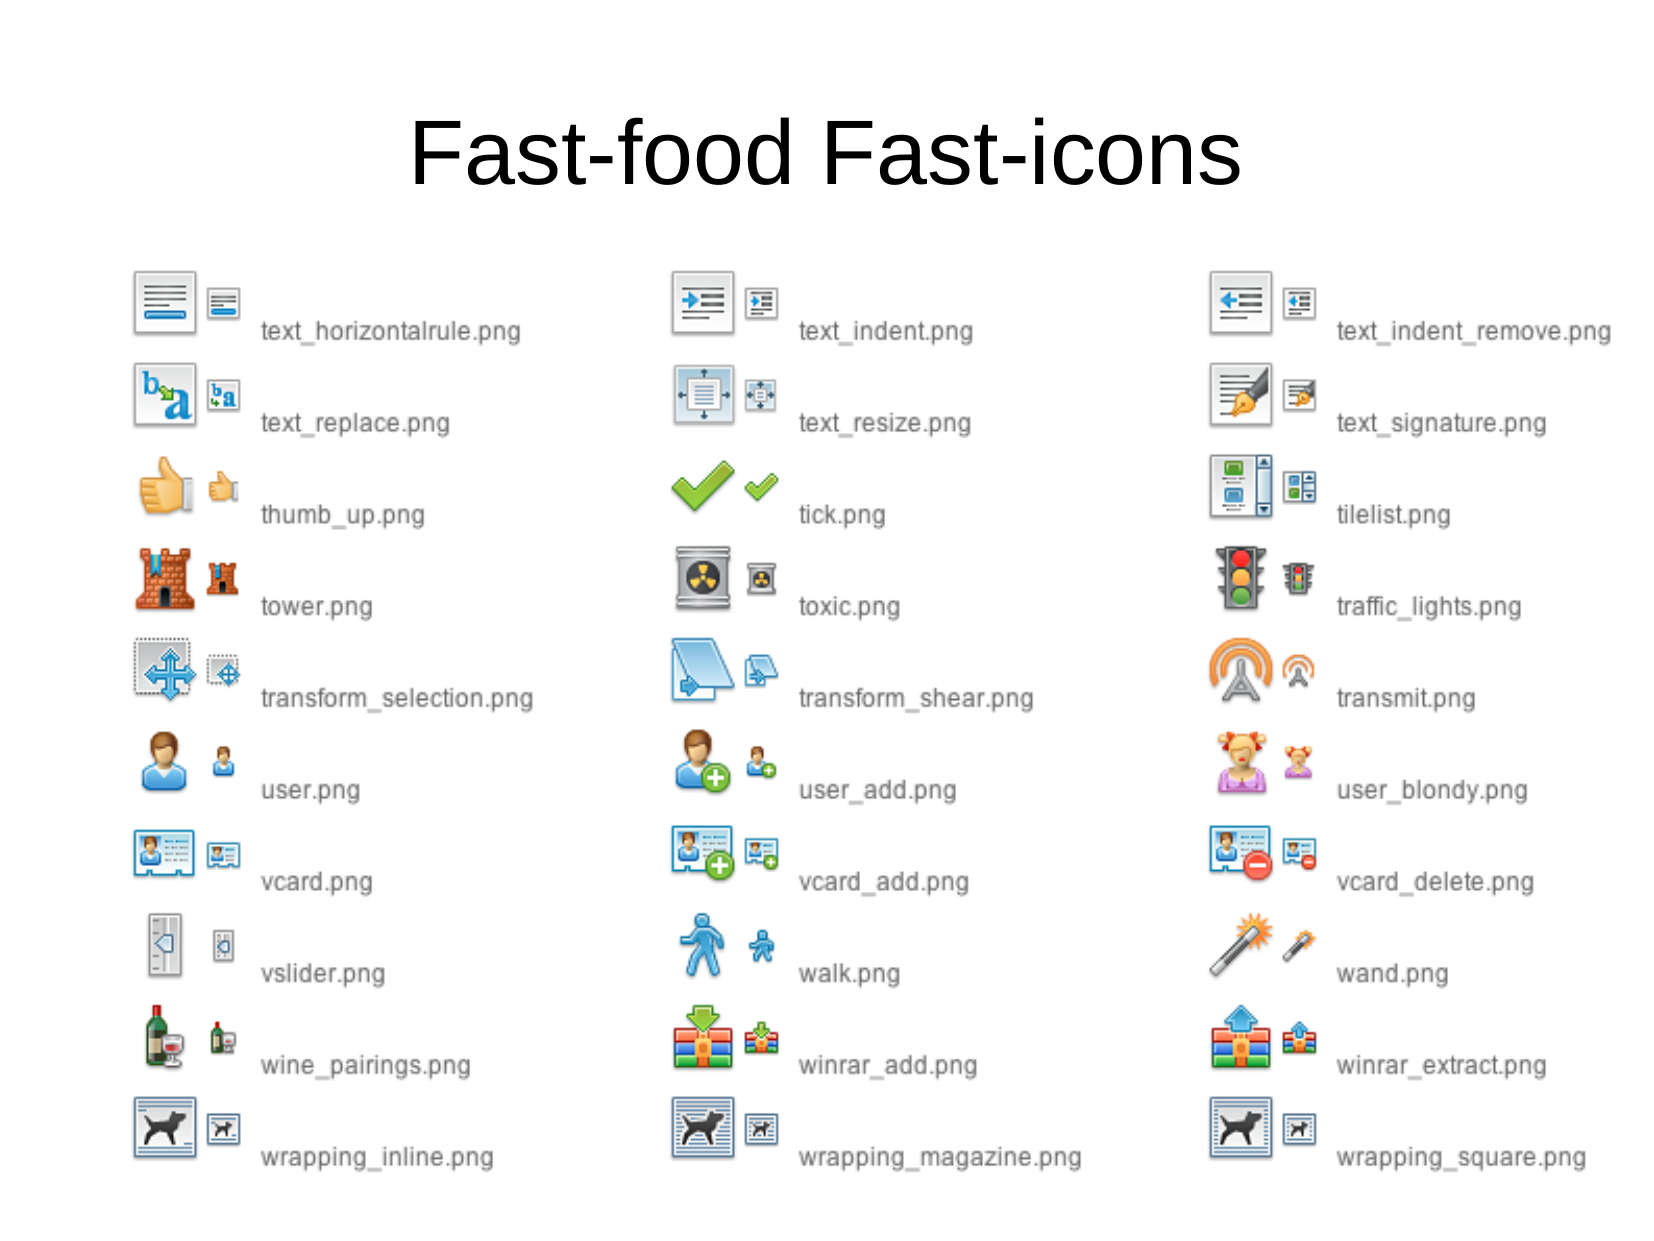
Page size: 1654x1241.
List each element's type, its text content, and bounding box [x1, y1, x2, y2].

picture [99, 259, 1619, 1187]
title Fast-food Fast-icons [82, 49, 1571, 257]
